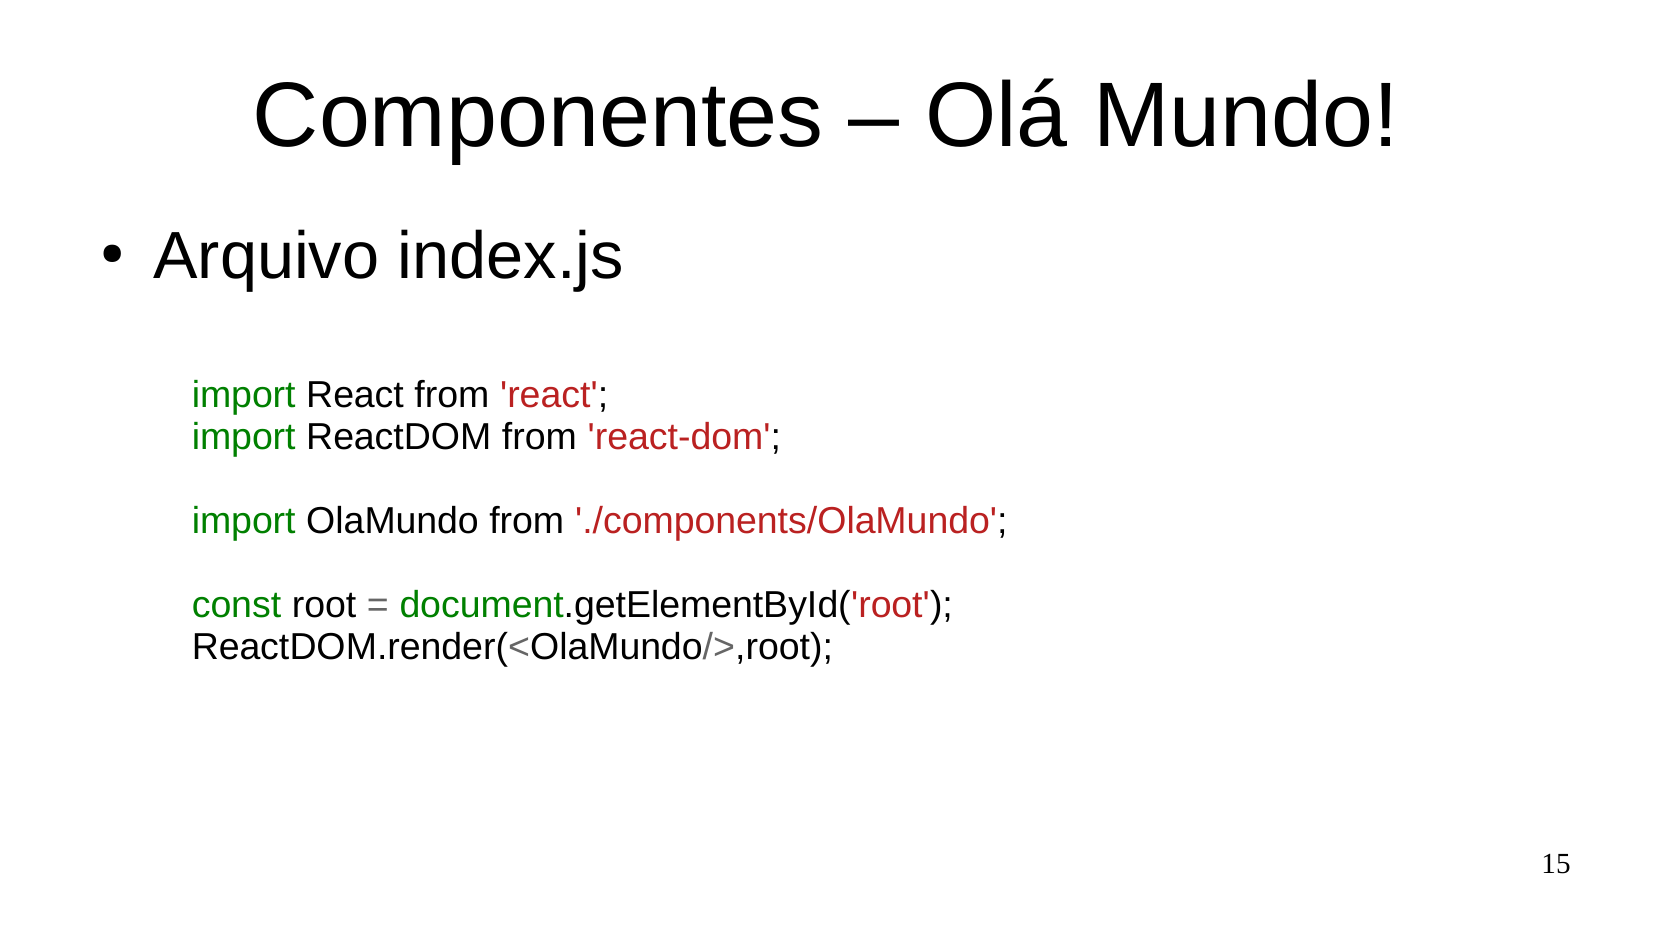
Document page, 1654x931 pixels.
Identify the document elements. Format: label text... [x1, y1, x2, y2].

title Componentes – Olá Mundo! [82, 37, 1571, 193]
list Arquivo index.js [82, 217, 1571, 758]
text_box import React from 'react'; import ReactDOM from 'react-dom'; import OlaMundo from './components/OlaMundo'; const root = document.getElementById('root'); ReactDOM.render(<OlaMundo/>,root); [177, 366, 1146, 675]
